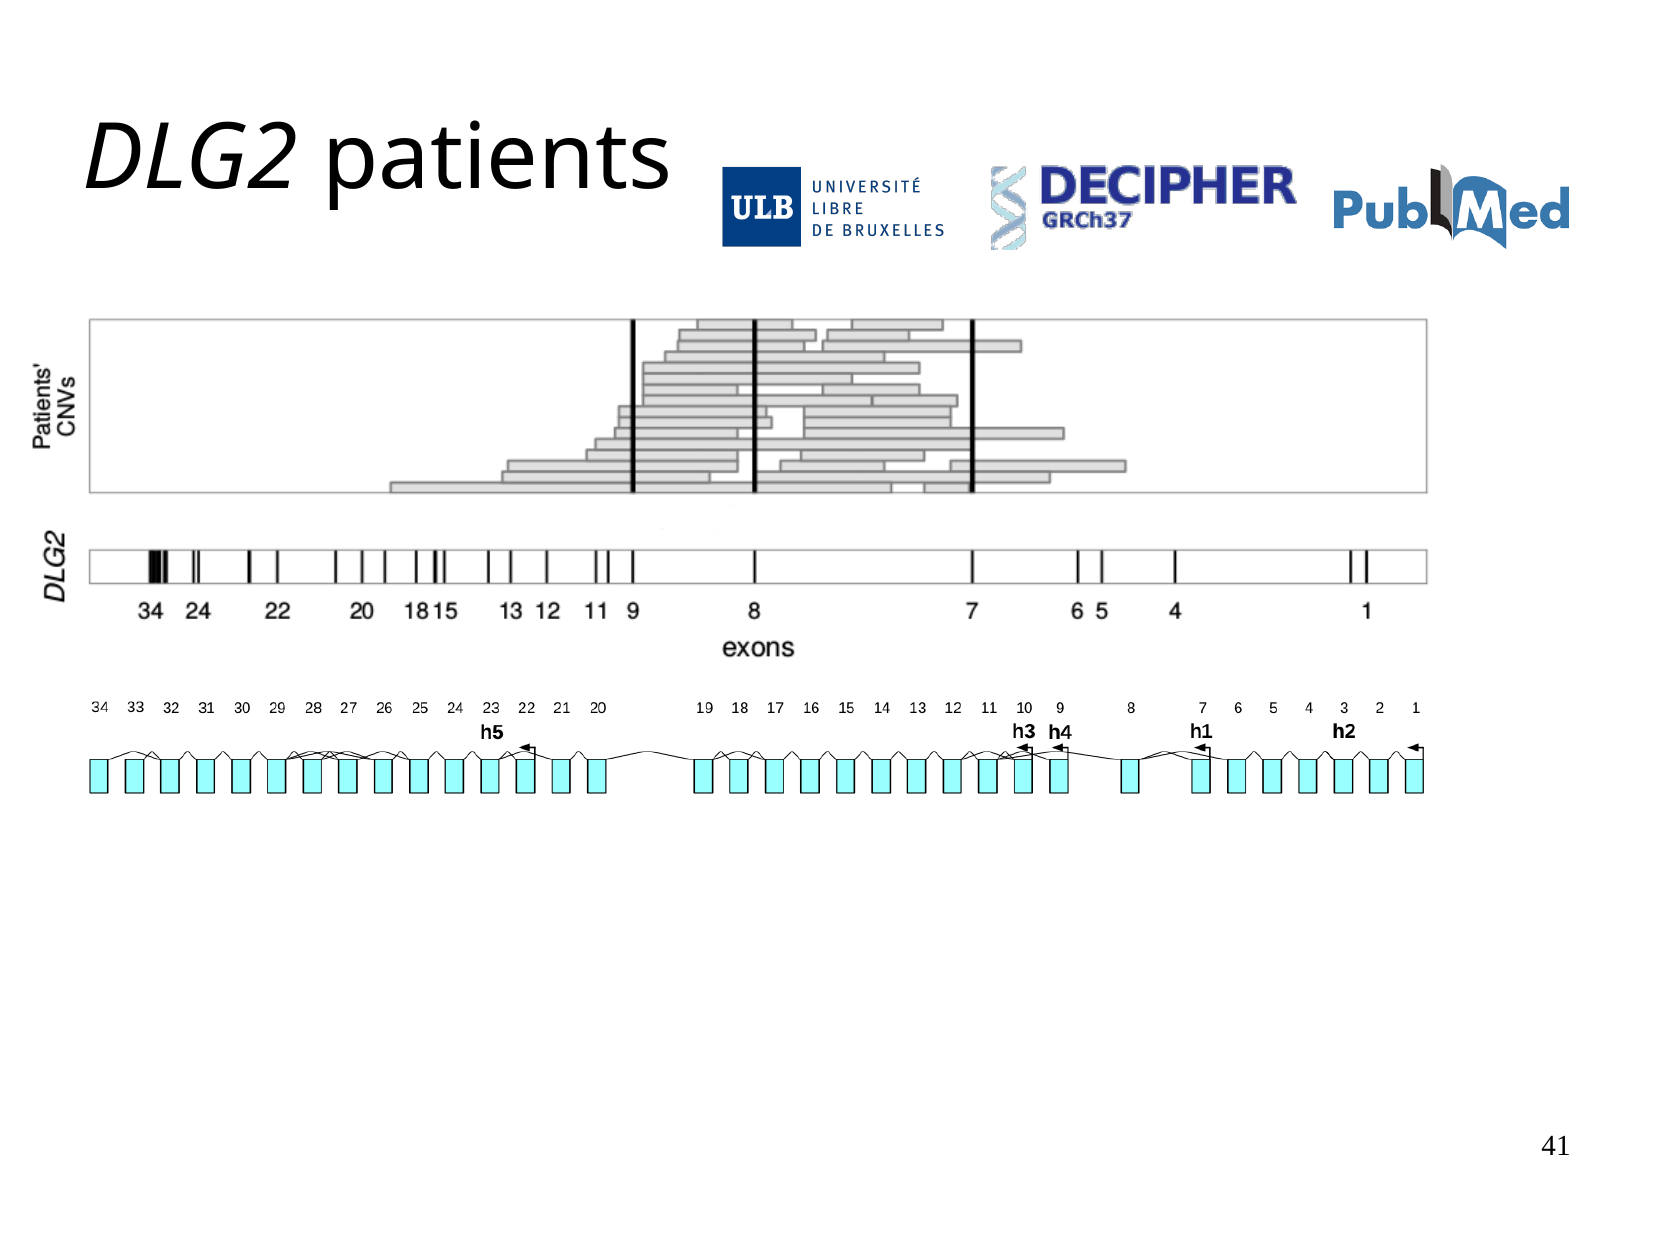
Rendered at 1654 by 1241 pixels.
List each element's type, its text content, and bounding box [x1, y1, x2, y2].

picture [17, 300, 1638, 850]
title DLG2 patients [82, 49, 1571, 257]
picture [720, 164, 947, 249]
picture [990, 164, 1308, 250]
picture [1334, 164, 1569, 249]
